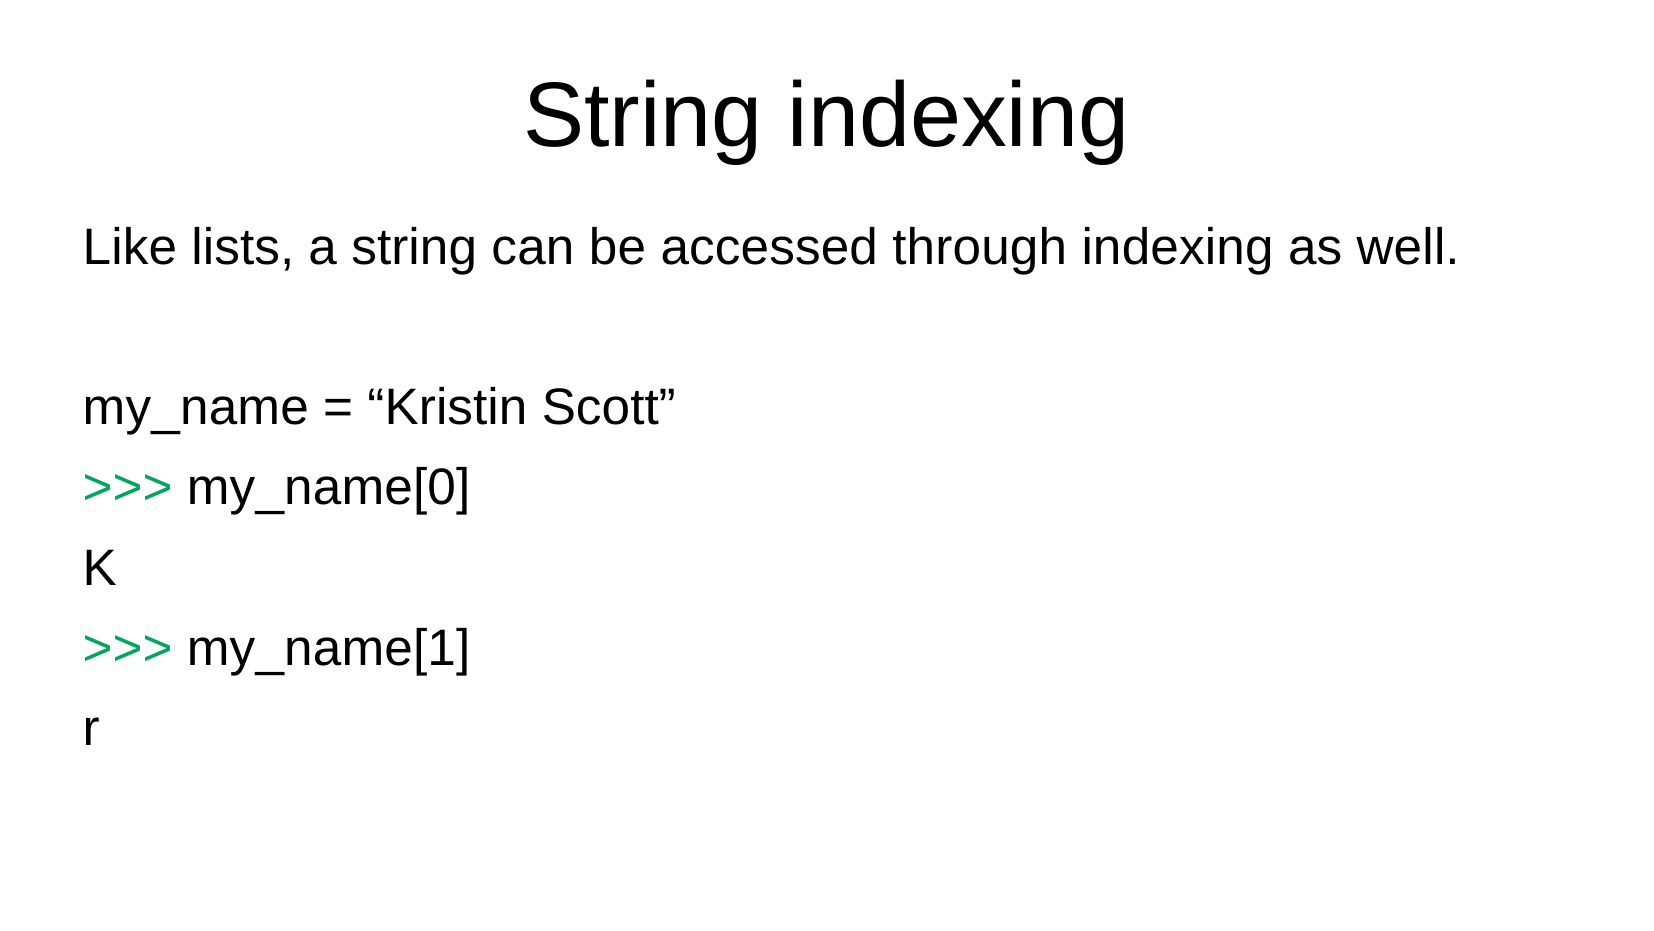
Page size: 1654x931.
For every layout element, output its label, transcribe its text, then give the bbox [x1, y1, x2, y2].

list Like lists, a string can be accessed through indexing as well. my_name = “Kristin Scott” >>> my_name[0] K >>> my_name[1] r [82, 217, 1571, 758]
title String indexing [82, 37, 1571, 193]
